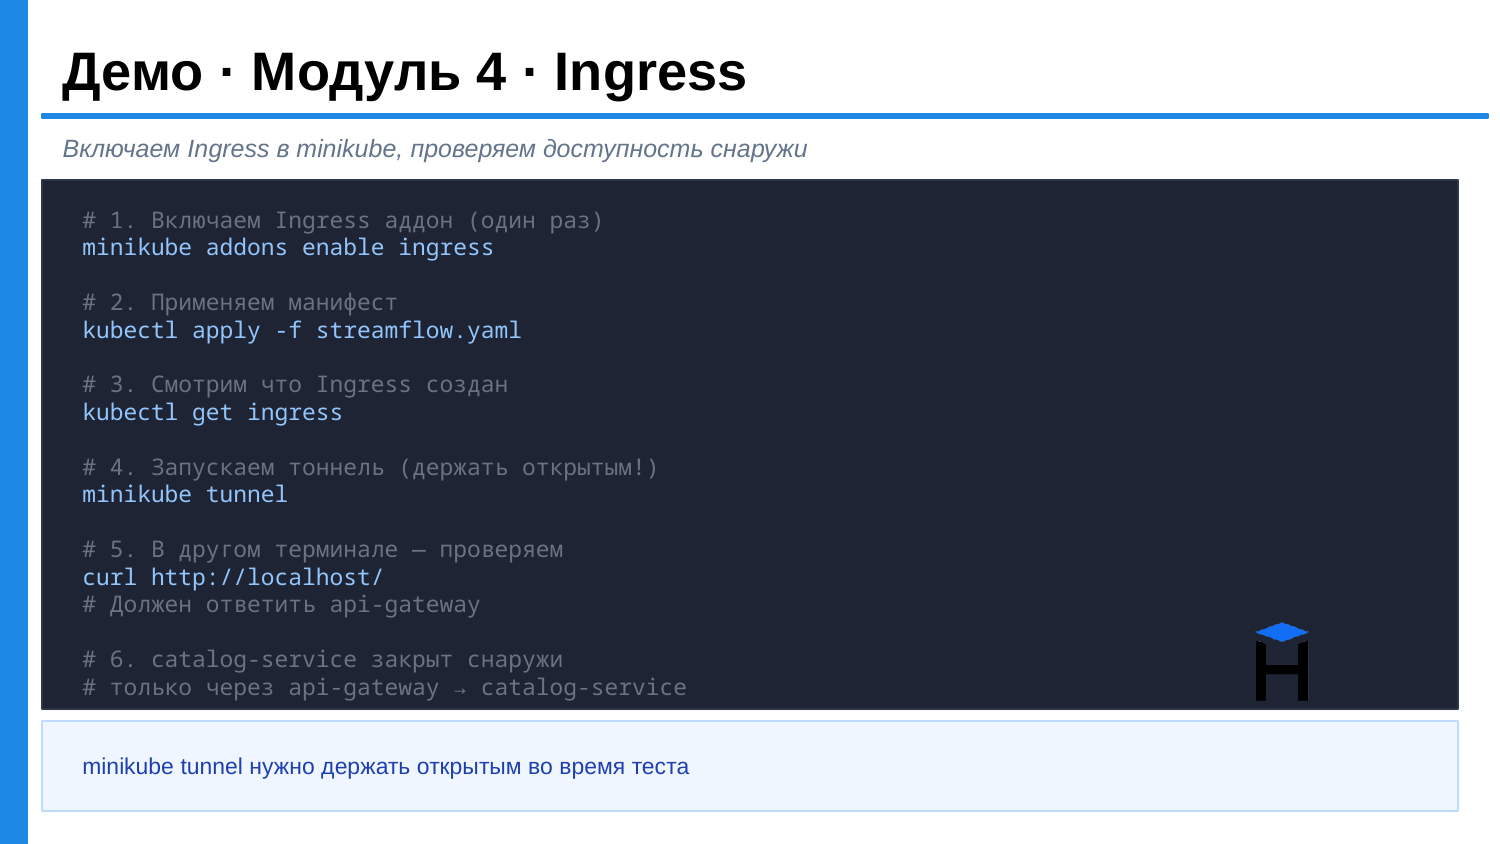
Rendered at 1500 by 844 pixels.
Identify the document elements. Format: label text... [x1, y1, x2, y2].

text_box Демо · Модуль 4 · Ingress [47, 26, 1488, 110]
text_box [41, 179, 1458, 709]
text_box # 1. Включаем Ingress аддон (один раз) minikube addons enable ingress # 2. Применяем манифест kubectl apply -f streamflow.yaml # 3. Смотрим что Ingress создан kubectl get ingress # 4. Запускаем тоннель (держать открытым!) minikube tunnel # 5. В другом терминале — проверяем curl http://localhost/ # Должен ответить api-gateway # 6. catalog-service закрыт снаружи # только через api-gateway → catalog-service [67, 197, 1448, 691]
text_box minikube tunnel нужно держать открытым во время теста [67, 726, 1448, 805]
text_box [0, 0, 27, 844]
text_box Включаем Ingress в minikube, проверяем доступность снаружи [47, 123, 1488, 171]
text_box [41, 720, 1458, 811]
text_box [41, 113, 1488, 119]
picture [1255, 622, 1309, 701]
